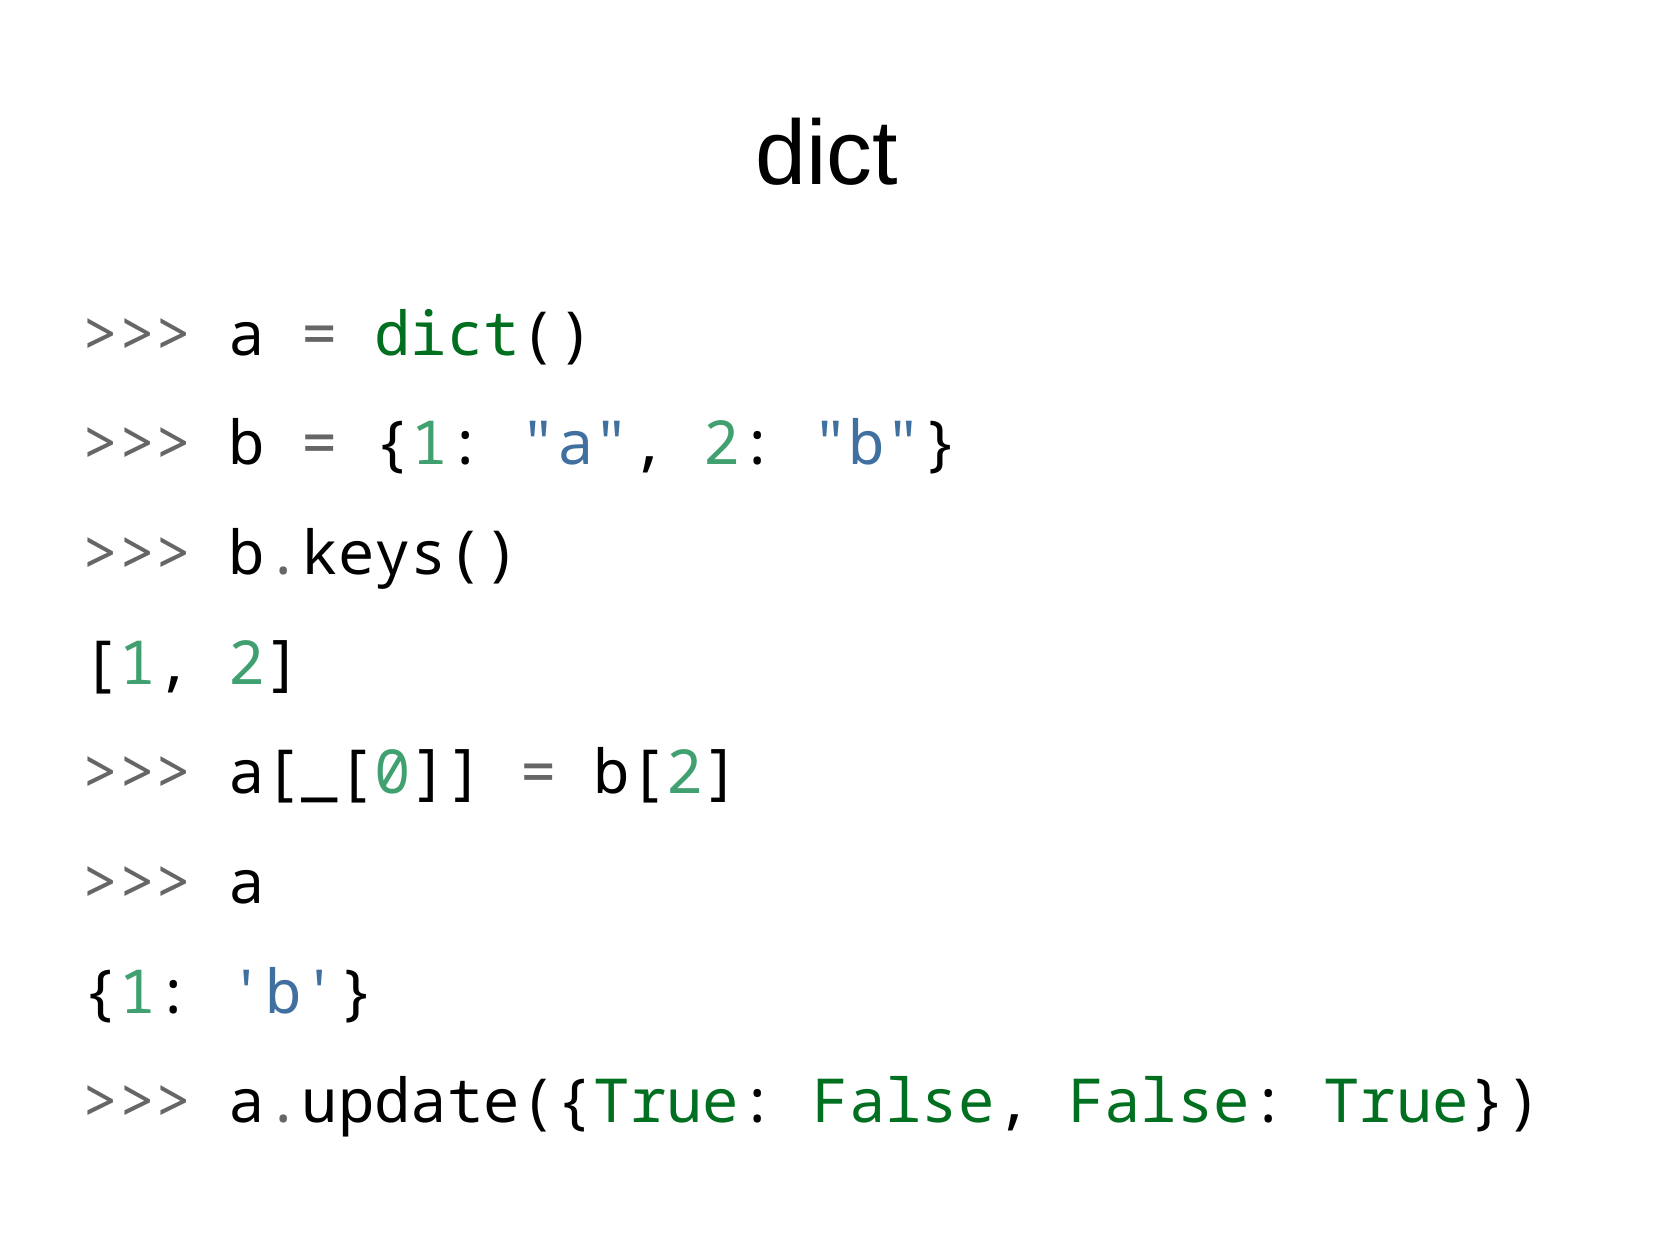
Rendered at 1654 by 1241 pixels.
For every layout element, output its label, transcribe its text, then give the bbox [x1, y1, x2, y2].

list >>> a = dict() >>> b = {1: "a", 2: "b"} >>> b.keys() [1, 2] >>> a[_[0]] = b[2] >>> a {1: 'b'} >>> a.update({True: False, False: True}) [82, 290, 1571, 1156]
title dict [82, 49, 1571, 257]
